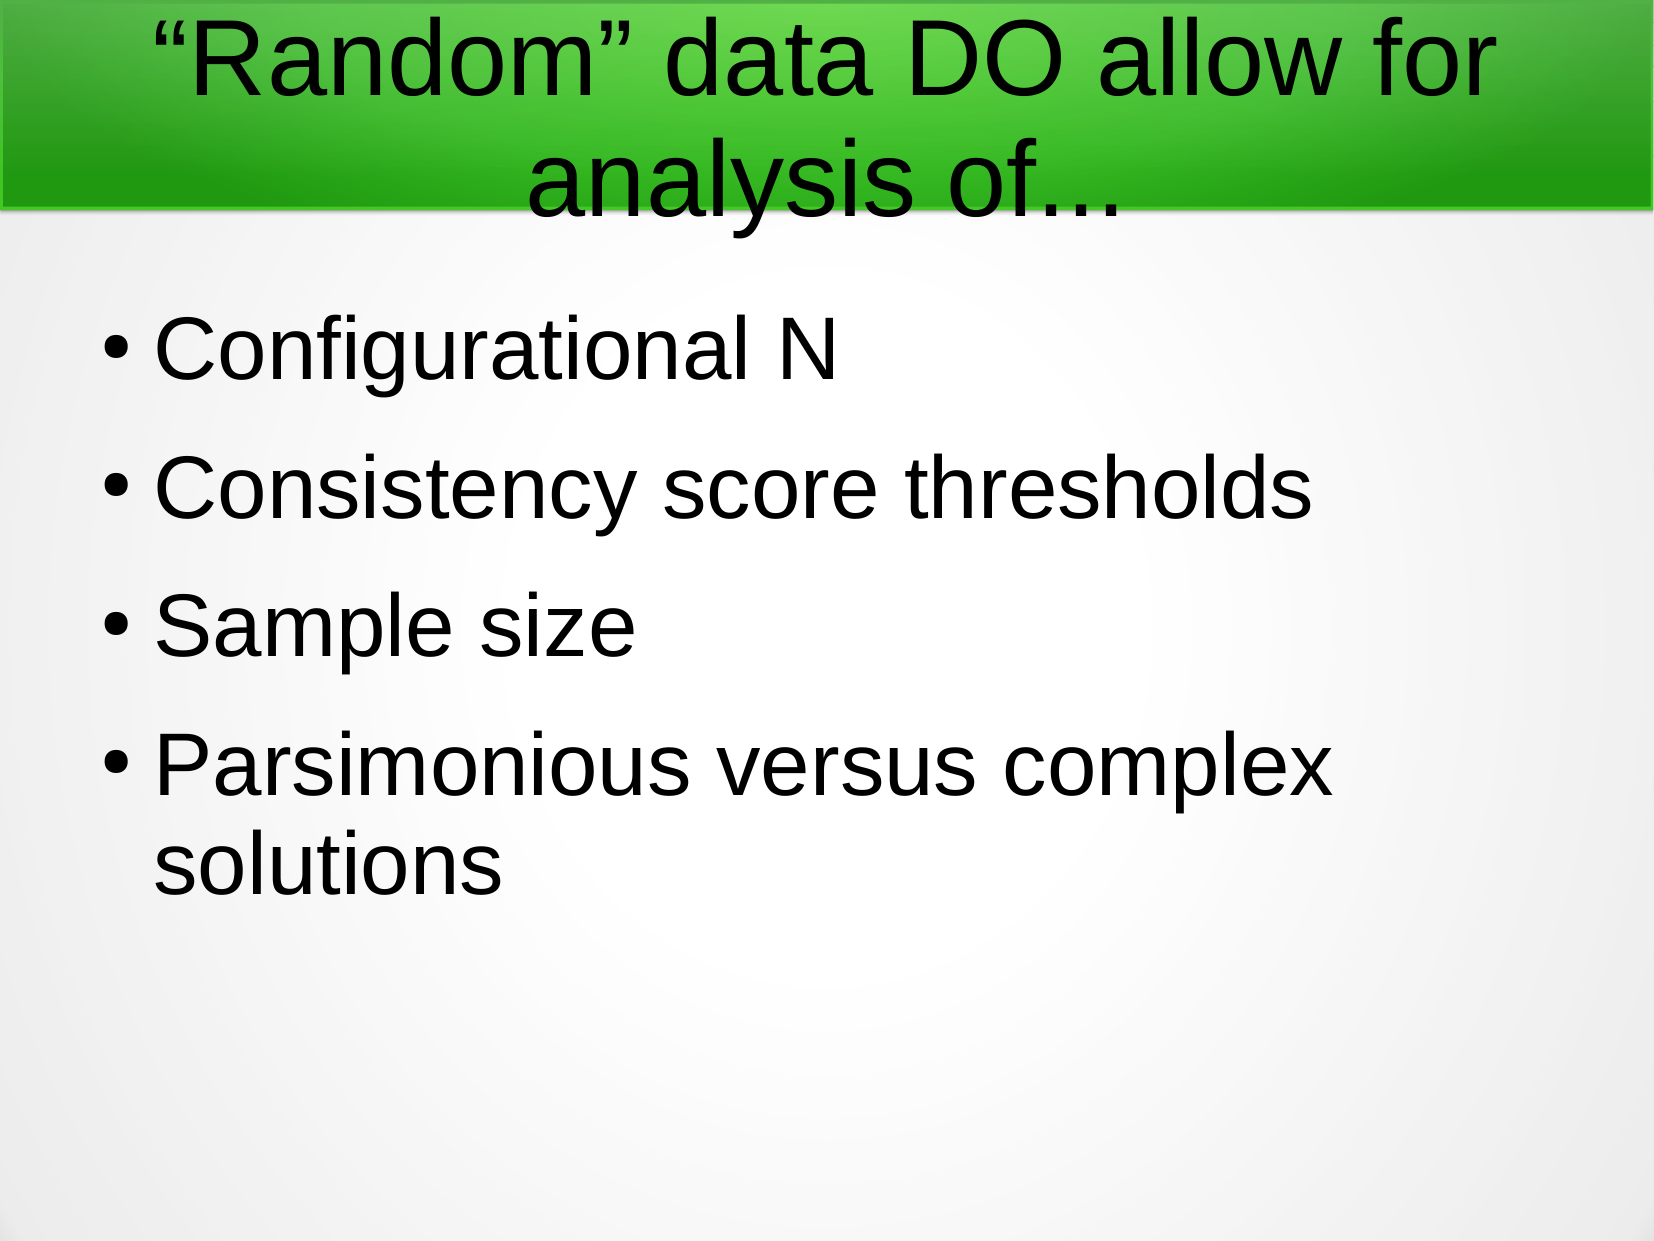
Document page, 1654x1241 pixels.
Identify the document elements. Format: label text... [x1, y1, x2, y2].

title “Random” data DO allow for analysis of... [82, 0, 1571, 240]
list Configurational N Consistency score thresholds Sample size Parsimonious versus complex solutions [82, 299, 1571, 1019]
